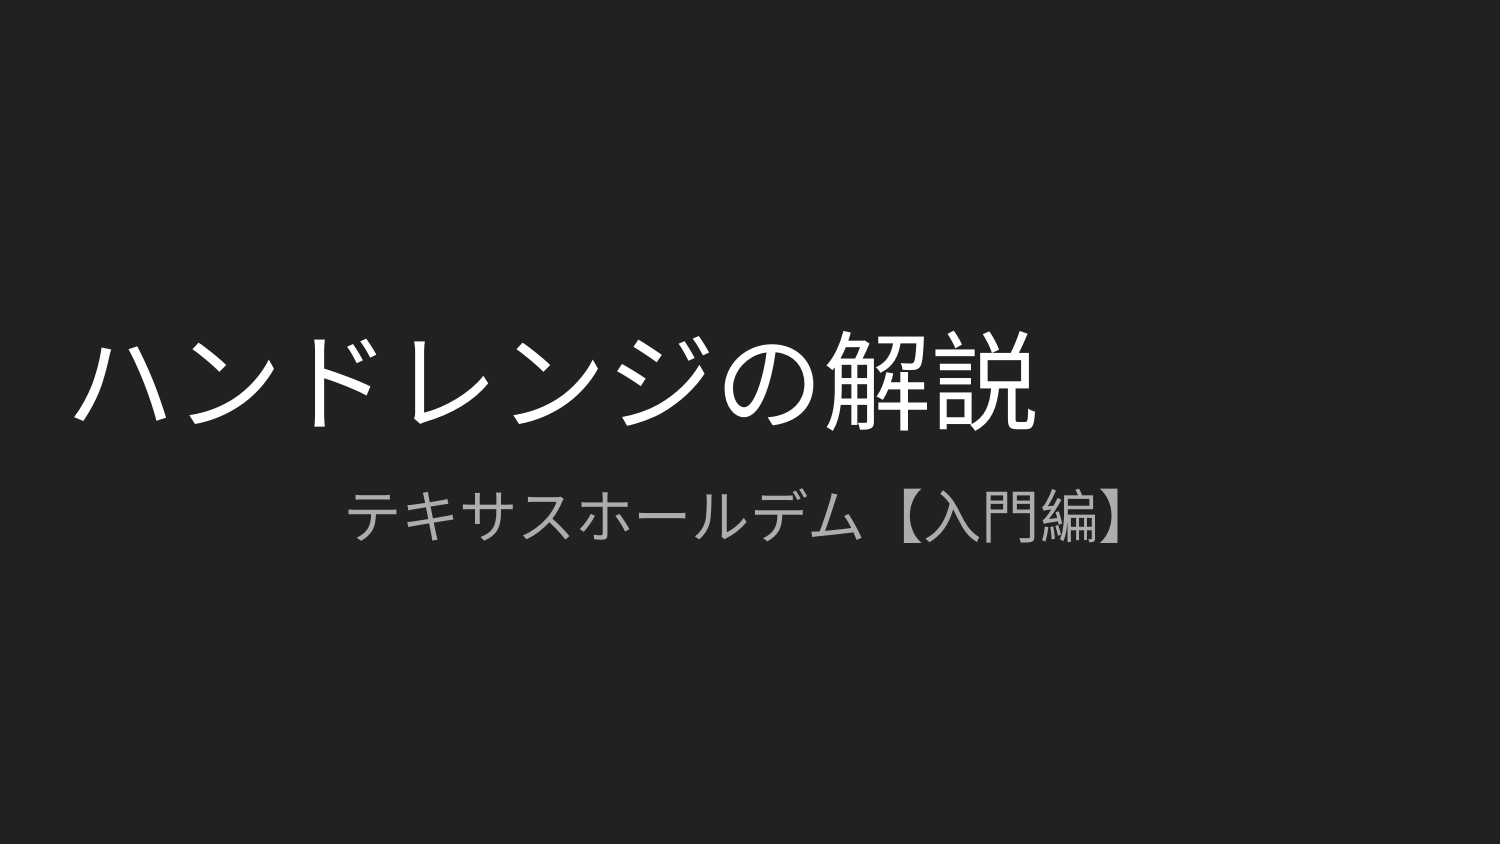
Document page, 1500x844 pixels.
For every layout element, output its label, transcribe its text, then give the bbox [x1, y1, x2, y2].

subtitle テキサスホールデム【入門編】 [51, 464, 1449, 595]
title ハンドレンジの解説 [51, 122, 1449, 459]
